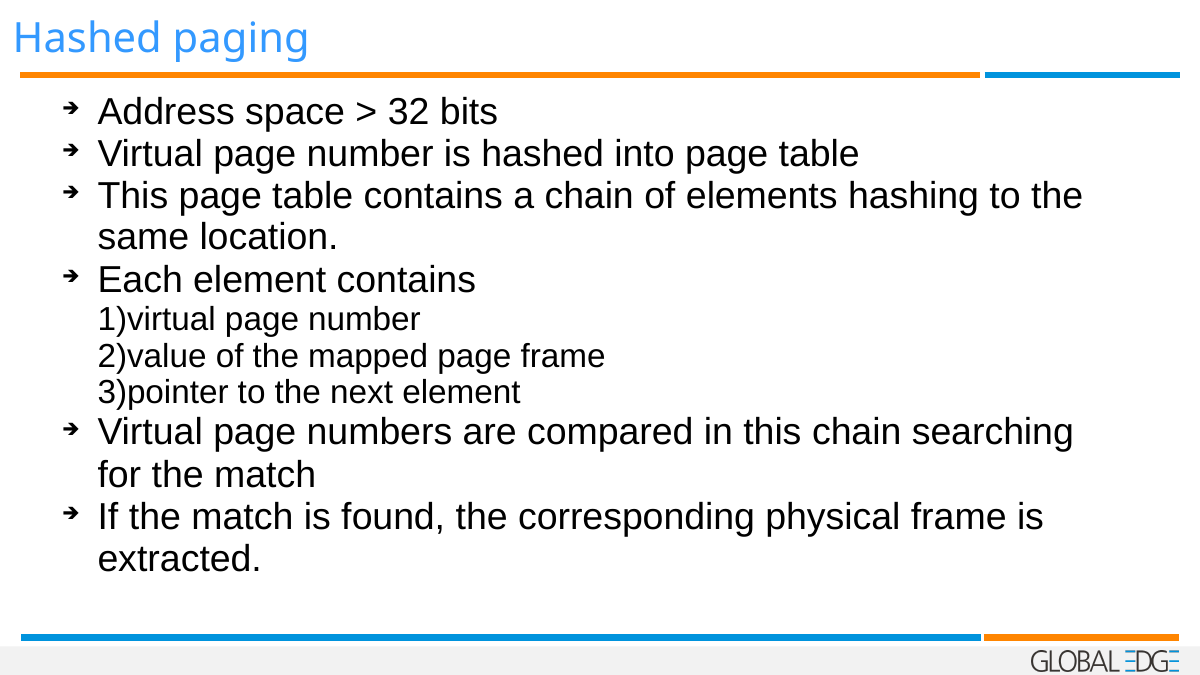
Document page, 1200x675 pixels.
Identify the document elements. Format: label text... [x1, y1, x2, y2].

title Hashed paging [12, 9, 1088, 63]
picture [1099, 650, 1179, 672]
text_box Address space > 32 bits Virtual page number is hashed into page table This page table contains a chain of elements hashing to the same location. Each element contains 1)virtual page number 2)value of the mapped page frame 3)pointer to the next element Virtual page numbers are compared in this chain searching for the match If the match is found, the corresponding physical frame is extracted. [47, 82, 1099, 675]
